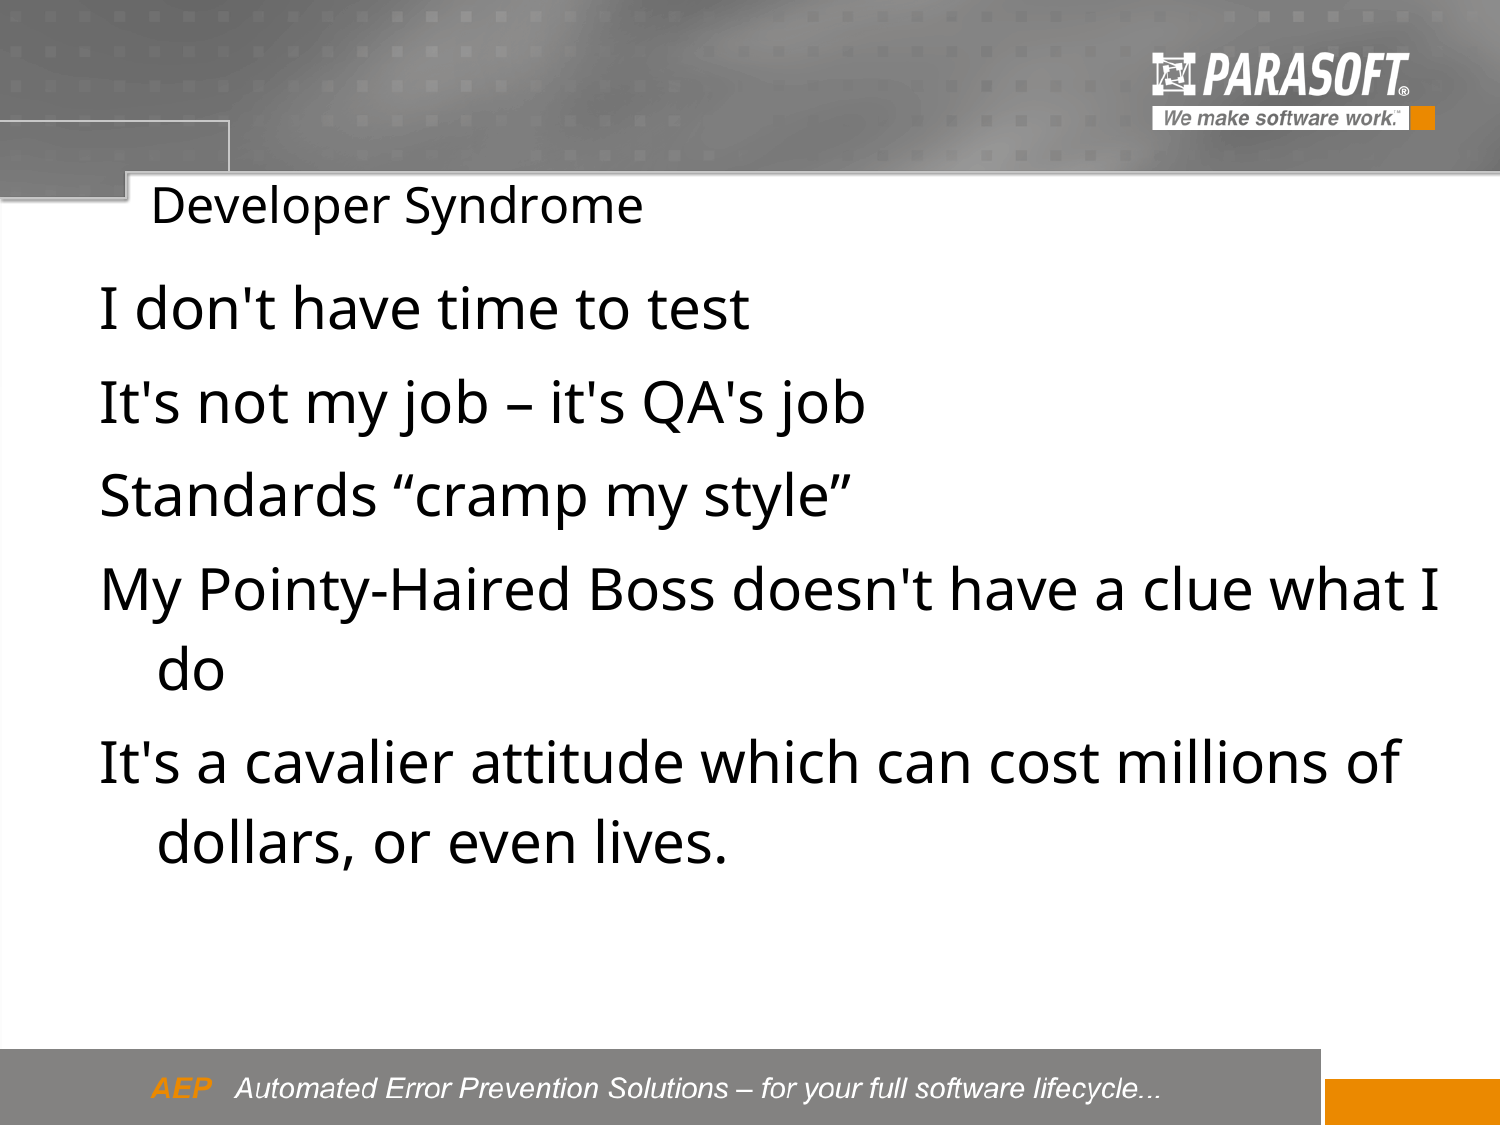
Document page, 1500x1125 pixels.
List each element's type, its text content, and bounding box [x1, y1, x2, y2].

picture [0, 0, 1500, 1125]
list I don't have time to test It's not my job – it's QA's job Standards “cramp my style” My Pointy-Haired Boss doesn't have a clue what I do It's a cavalier attitude which can cost millions of dollars, or even lives. [99, 267, 1450, 995]
title Developer Syndrome [150, 173, 1426, 235]
